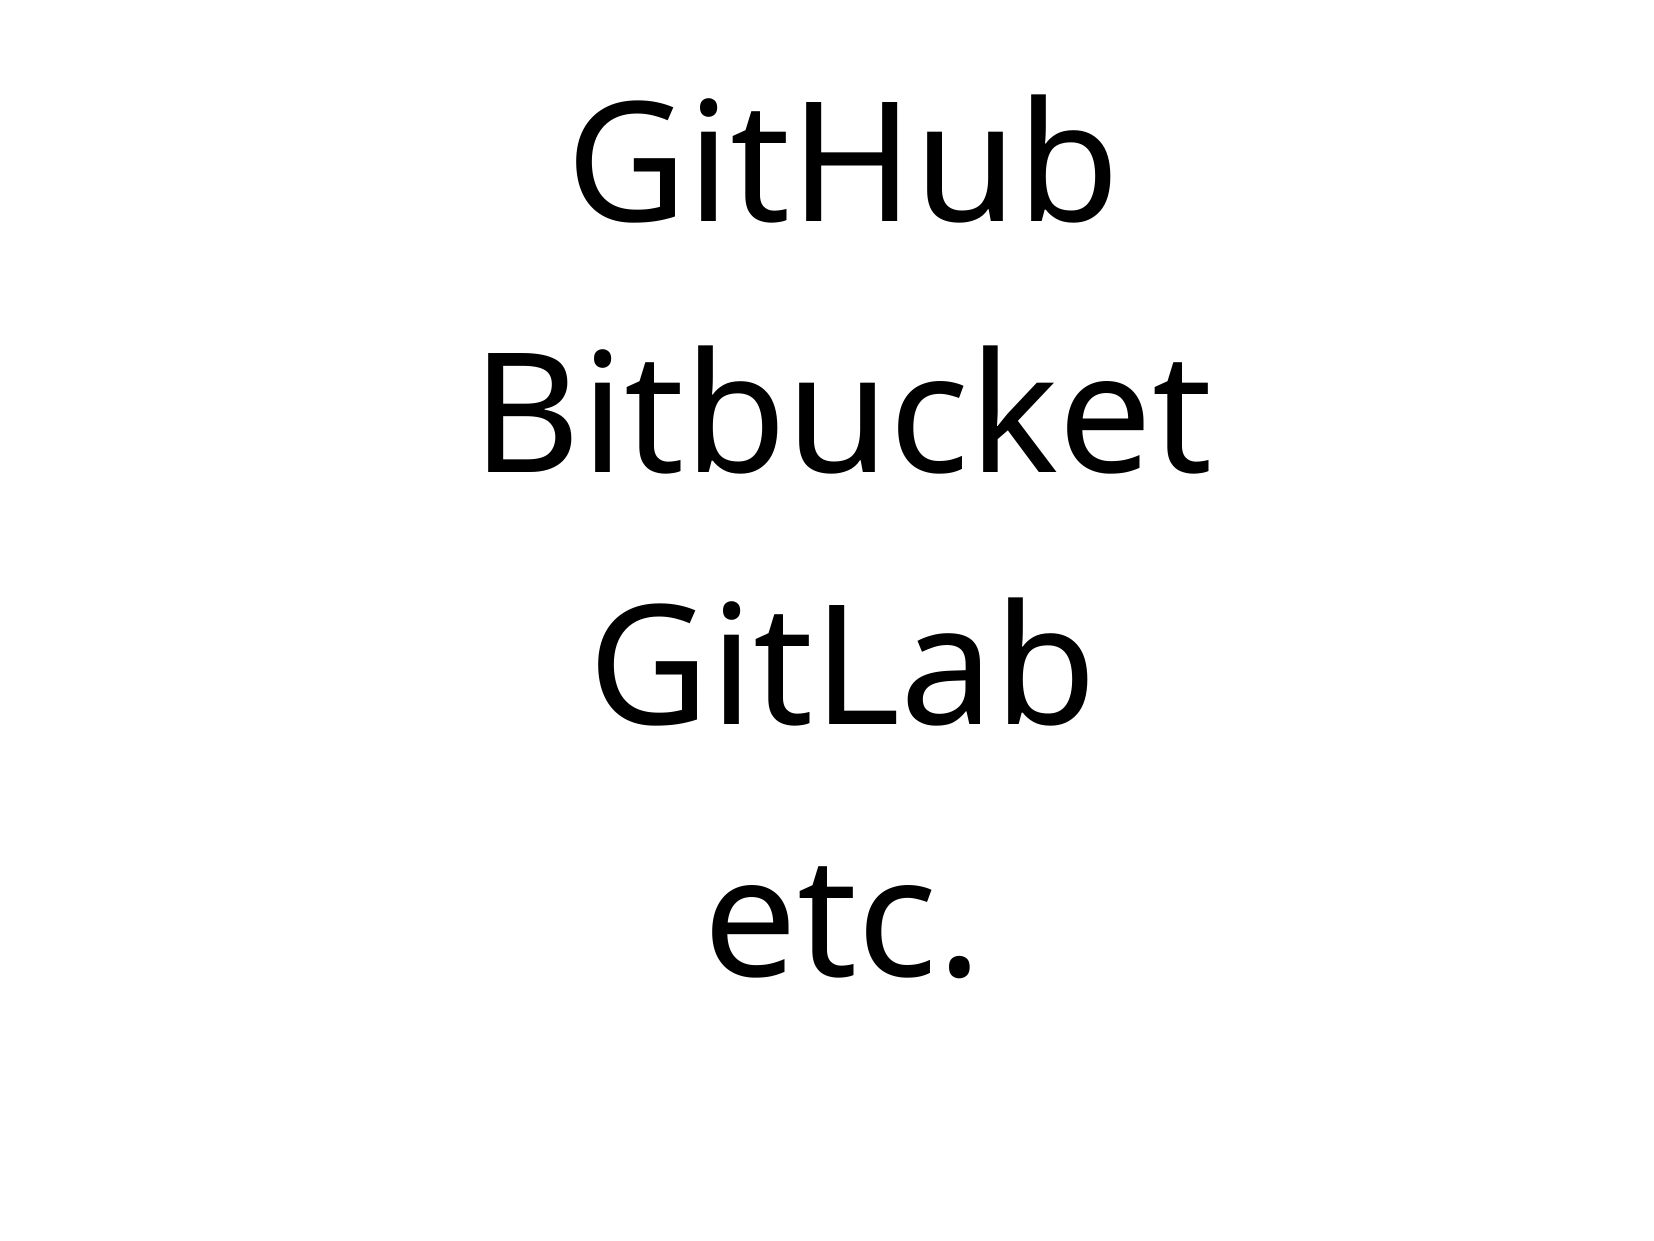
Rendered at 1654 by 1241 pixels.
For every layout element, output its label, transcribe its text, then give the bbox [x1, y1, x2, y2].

text_box GitHub Bitbucket GitLab etc. [95, 35, 1591, 926]
